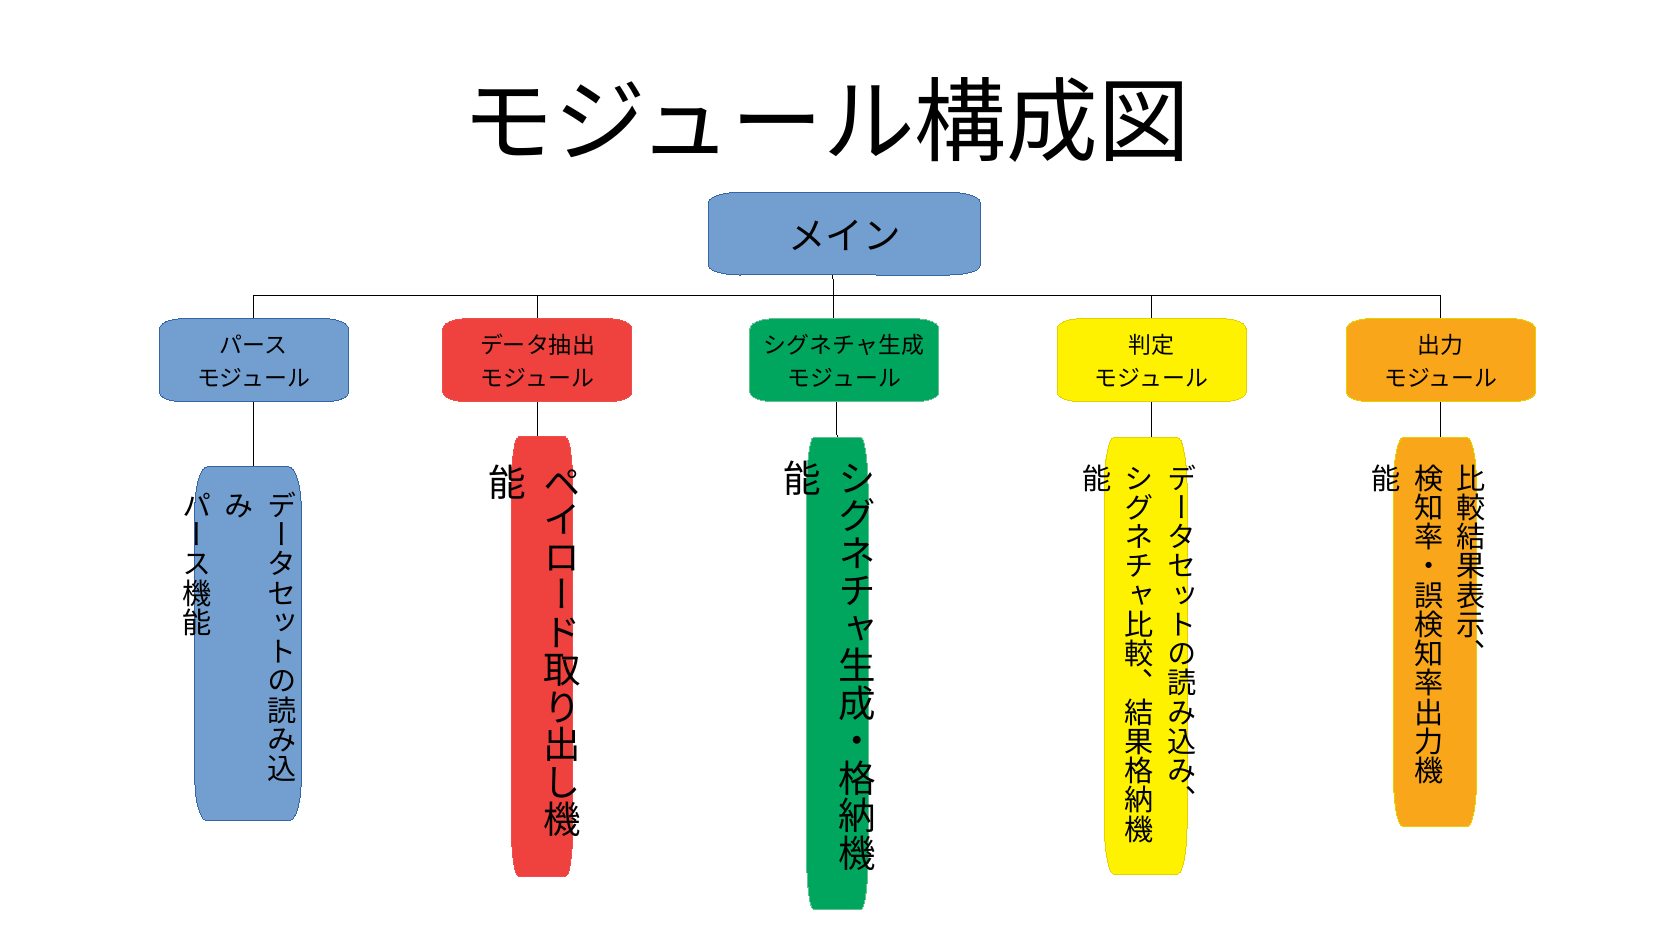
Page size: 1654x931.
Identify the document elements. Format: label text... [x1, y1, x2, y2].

text_box メイン [708, 192, 981, 276]
text_box [810, 437, 865, 444]
text_box [1397, 437, 1474, 448]
title モジュール構成図 [82, 37, 1571, 193]
text_box ペイロード取り出し機能 [511, 448, 597, 877]
text_box [1396, 815, 1474, 827]
text_box 比較結果表示、 検知率・誤検知率出力機能 [1383, 448, 1501, 815]
text_box 出力 モジュール [1346, 318, 1536, 402]
text_box パース モジュール [159, 318, 349, 402]
text_box シグネチャ生成 モジュール [749, 318, 939, 402]
text_box データセットの読み込み パース機能 [194, 476, 311, 811]
text_box シグネチャ生成・格納機能 [806, 444, 892, 910]
text_box データ抽出 モジュール [442, 318, 632, 402]
text_box 判定 モジュール [1057, 318, 1247, 402]
text_box [199, 811, 297, 821]
text_box [199, 466, 297, 476]
text_box [1108, 437, 1184, 448]
text_box [514, 436, 571, 448]
text_box データセットの読み込み、 シグネチャ比較、結果格納機能 [1094, 448, 1211, 874]
